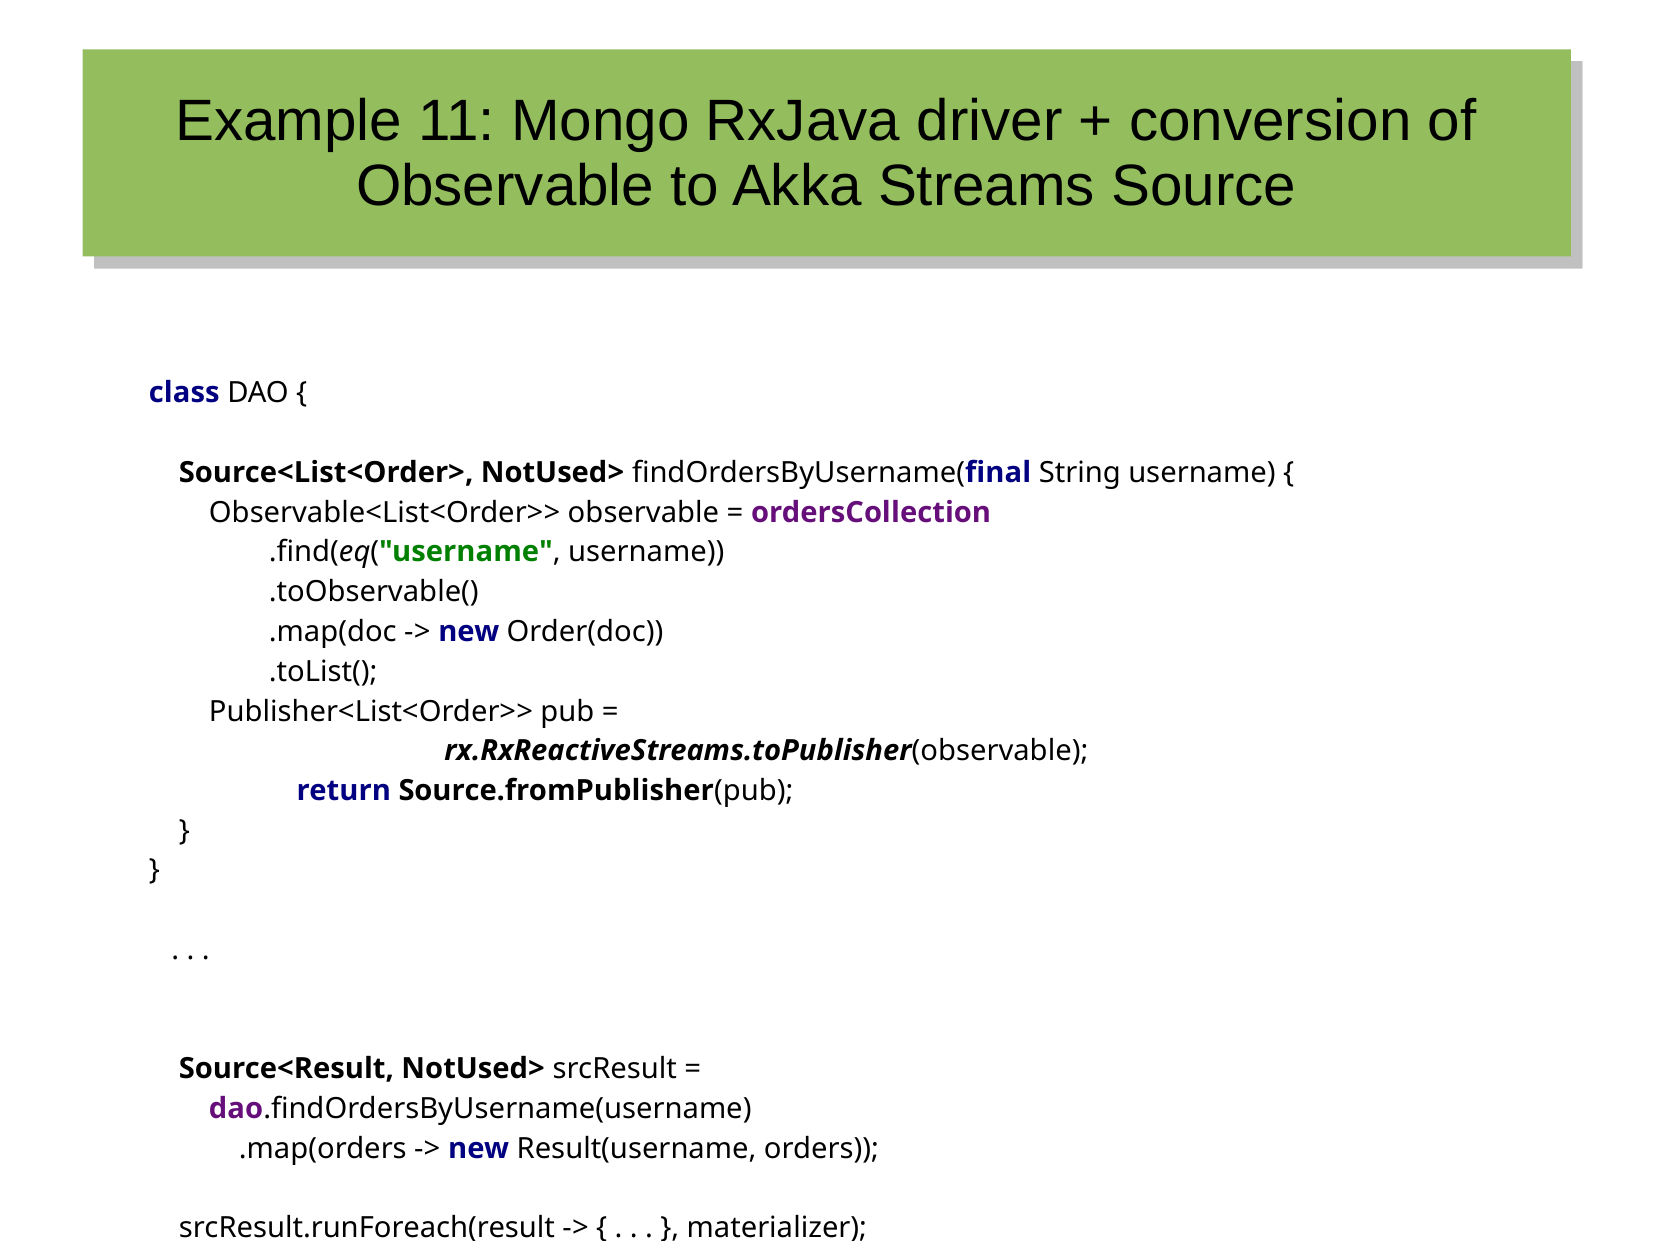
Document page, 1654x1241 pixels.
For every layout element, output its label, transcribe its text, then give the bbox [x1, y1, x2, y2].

list [91, 303, 1580, 1024]
title Example 11: Mongo RxJava driver + conversion of Observable to Akka Streams Source [82, 49, 1571, 257]
text_box class DAO { Source<List<Order>, NotUsed> findOrdersByUsername(final String username) { Observable<List<Order>> observable = ordersCollection .find(eq("username", username)) .toObservable() .map(doc -> new Order(doc)) .toList(); Publisher<List<Order>> pub = rx.RxReactiveStreams.toPublisher(observable); return Source.fromPublisher(pub); } } . . . Source<Result, NotUsed> srcResult = dao.findOrdersByUsername(username) .map(orders -> new Result(username, orders)); srcResult.runForeach(result -> { . . . }, materializer); [134, 364, 1542, 1161]
